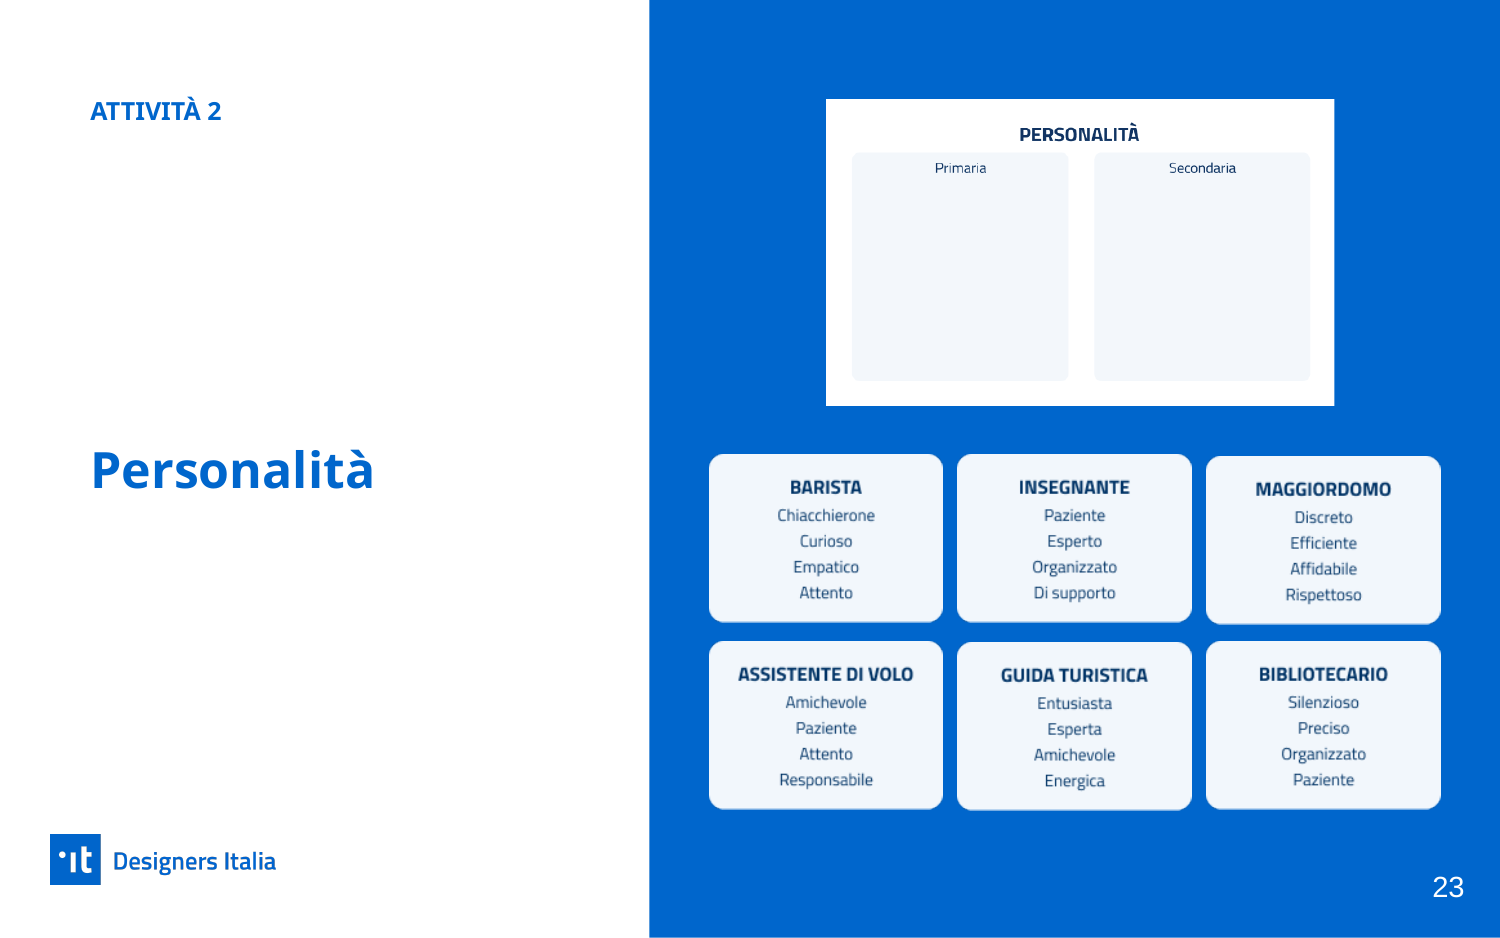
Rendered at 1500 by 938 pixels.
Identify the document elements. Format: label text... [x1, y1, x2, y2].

slide_number <numero> [1389, 850, 1480, 922]
picture [1206, 641, 1441, 810]
picture [957, 454, 1192, 623]
picture [709, 641, 943, 810]
text_box [649, 0, 1500, 938]
picture [1206, 456, 1441, 625]
picture [50, 834, 289, 885]
picture [709, 454, 943, 623]
picture [957, 642, 1192, 811]
text_box Personalità [75, 426, 563, 512]
picture [826, 99, 1335, 406]
text_box ATTIVITÀ 2 [75, 87, 779, 134]
